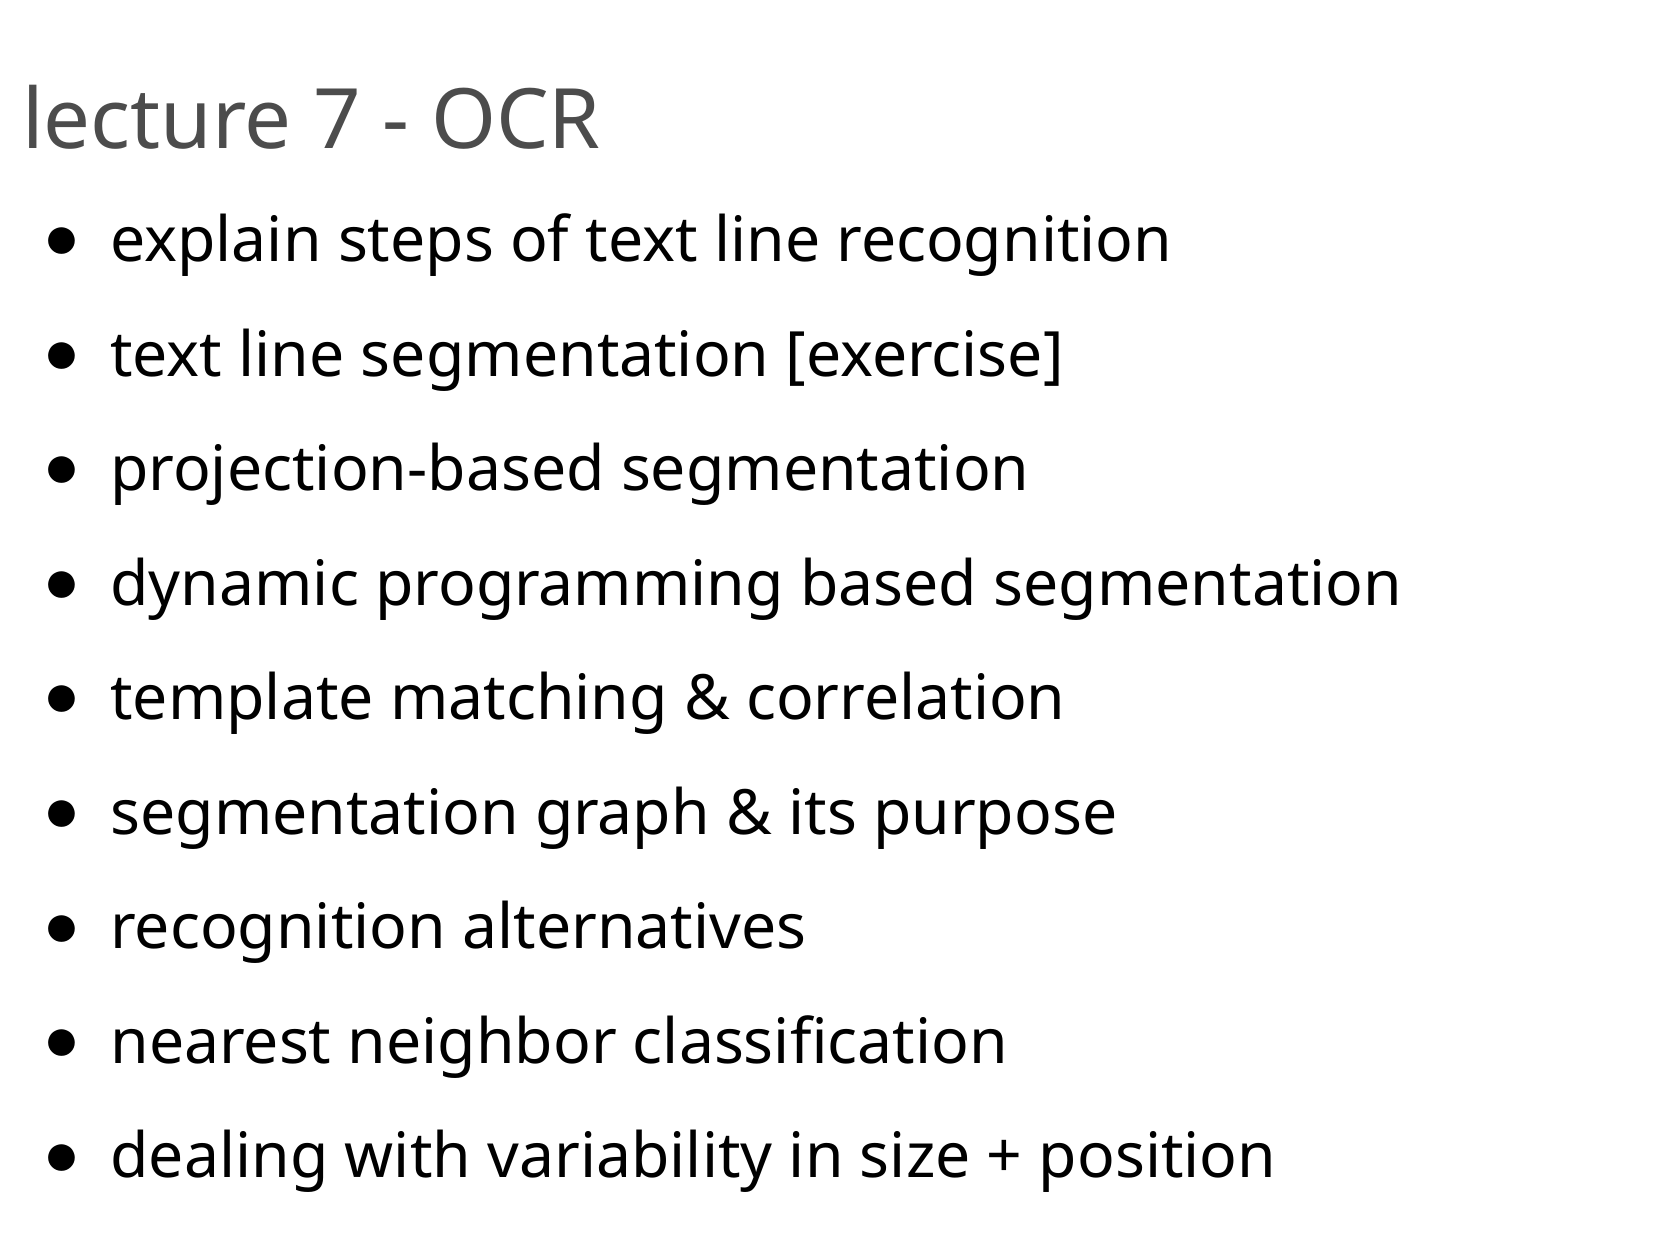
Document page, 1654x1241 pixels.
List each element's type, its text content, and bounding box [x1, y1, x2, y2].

title lecture 7 - OCR [22, 26, 1654, 205]
list explain steps of text line recognition text line segmentation [exercise] projection-based segmentation dynamic programming based segmentation template matching & correlation segmentation graph & its purpose recognition alternatives nearest neighbor classification dealing with variability in size + position [25, 181, 1654, 1210]
